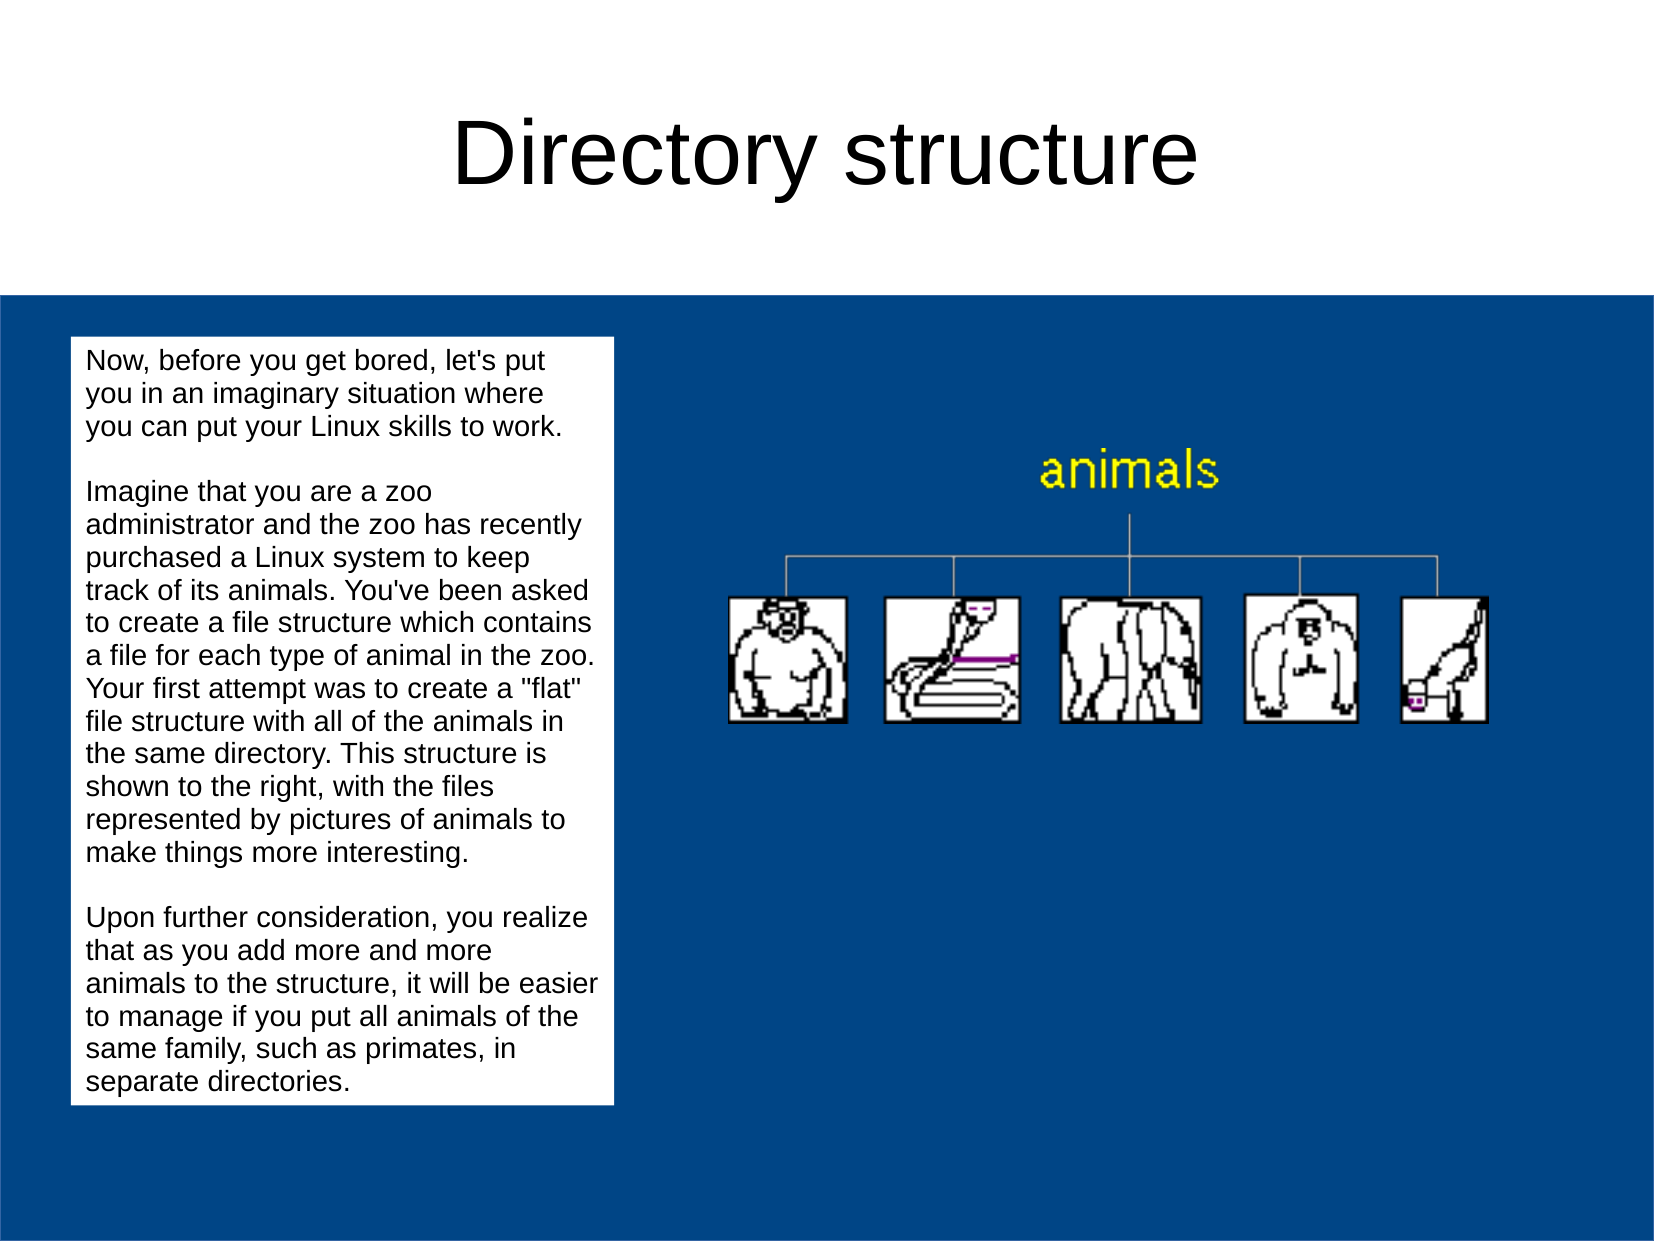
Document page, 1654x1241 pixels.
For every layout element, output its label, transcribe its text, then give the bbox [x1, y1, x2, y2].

title Directory structure [82, 49, 1571, 257]
text_box [0, 295, 1654, 1241]
picture [728, 448, 1489, 724]
text_box Now, before you get bored, let's put you in an imaginary situation where you can put your Linux skills to work. Imagine that you are a zoo administrator and the zoo has recently purchased a Linux system to keep track of its animals. You've been asked to create a file structure which contains a file for each type of animal in the zoo. Your first attempt was to create a "flat" file structure with all of the animals in the same directory. This structure is shown to the right, with the files represented by pictures of animals to make things more interesting. Upon further consideration, you realize that as you add more and more animals to the structure, it will be easier to manage if you put all animals of the same family, such as primates, in separate directories. [70, 336, 615, 1106]
